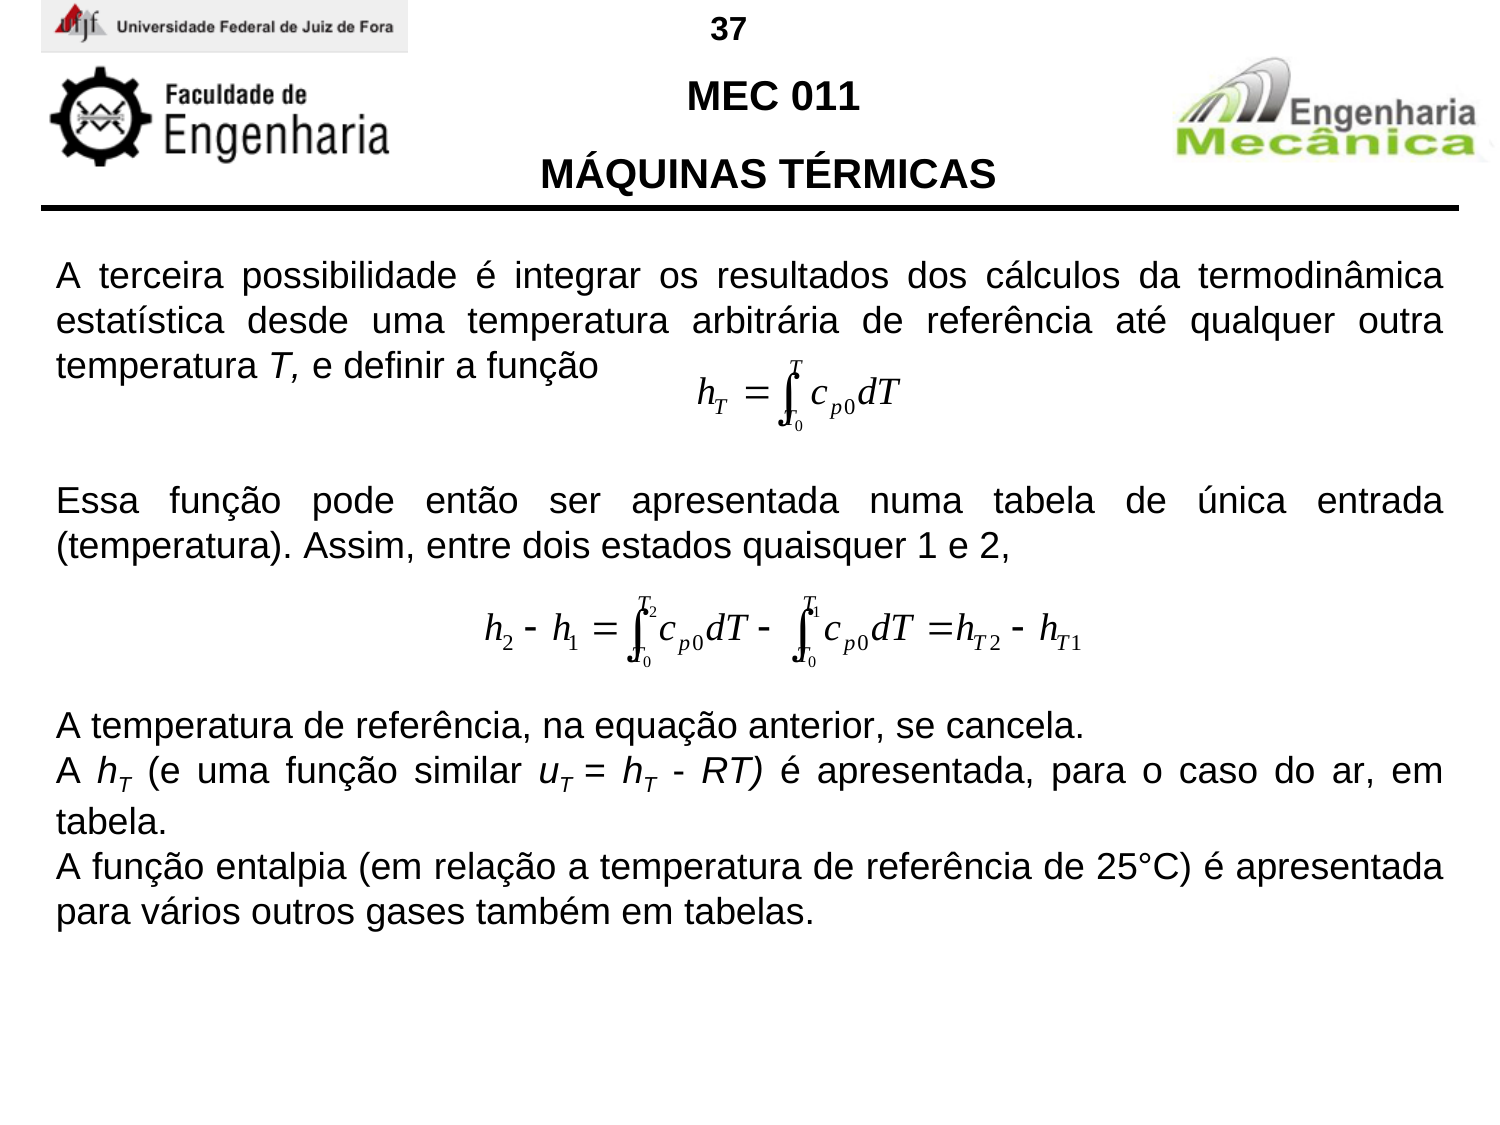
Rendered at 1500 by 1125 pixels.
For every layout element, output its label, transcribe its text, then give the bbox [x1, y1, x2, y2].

picture [41, 0, 408, 174]
chart [478, 586, 1087, 677]
picture [1151, 54, 1500, 167]
text_box A terceira possibilidade é integrar os resultados dos cálculos da termodinâmica estatística desde uma temperatura arbitrária de referência até qualquer outra temperatura T, e definir a função Essa função pode então ser apresentada numa tabela de única entrada (temperatura). Assim, entre dois estados quaisquer 1 e 2, A temperatura de referência, na equação anterior, se cancela. A hT (e uma função similar uT = hT - RT) é apresentada, para o caso do ar, em tabela. A função entalpia (em relação a temperatura de referência de 25°C) é apresentada para vários outros gases também em tabelas. [41, 243, 1459, 941]
chart [690, 350, 911, 441]
